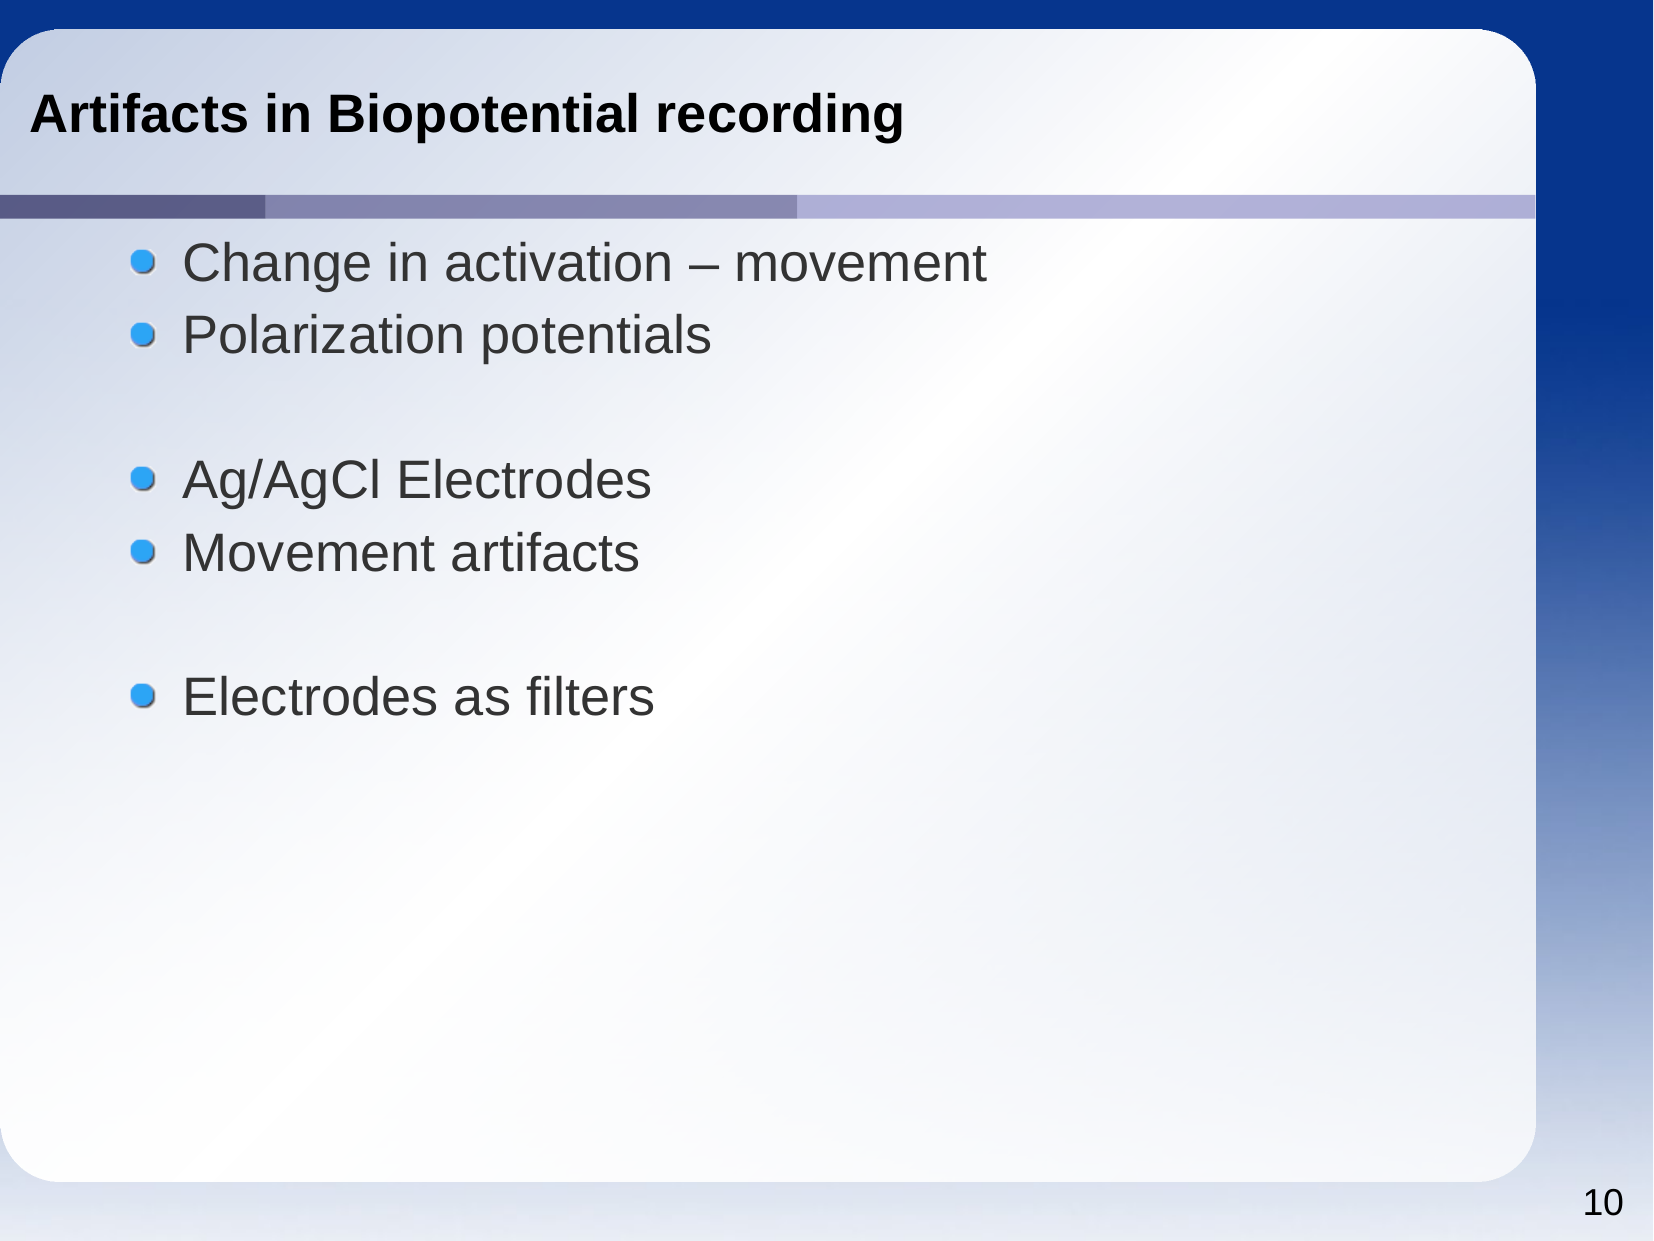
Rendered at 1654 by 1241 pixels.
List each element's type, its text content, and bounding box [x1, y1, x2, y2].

picture [0, 0, 1654, 1241]
title Artifacts in Biopotential recording [29, 49, 1506, 178]
list Change in activation – movement Polarization potentials Ag/AgCl Electrodes Movement artifacts Electrodes as filters [40, 232, 1518, 1148]
